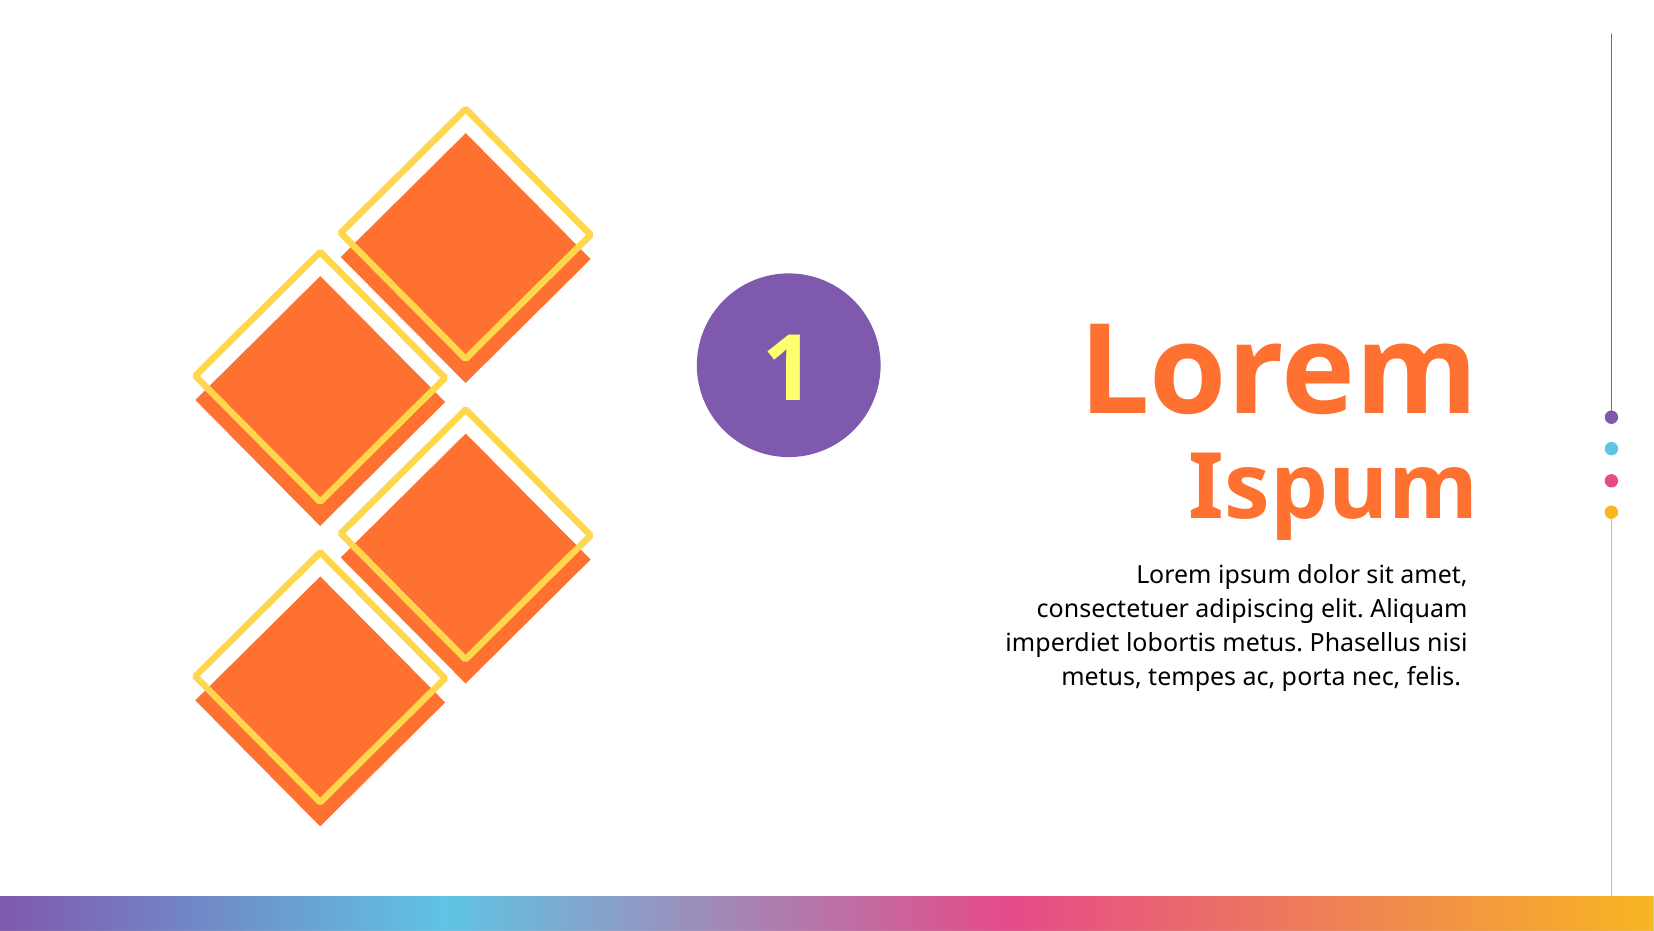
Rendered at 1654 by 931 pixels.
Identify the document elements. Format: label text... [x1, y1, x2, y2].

title Ispum [1041, 417, 1479, 549]
text_box 1 [696, 273, 840, 458]
picture [0, 896, 1654, 931]
title Lorem [840, 280, 1479, 451]
title Lorem ipsum dolor sit amet, consectetuer adipiscing elit. Aliquam imperdiet lobortis metus. Phasellus nisi metus, tempes ac, porta nec, felis. [982, 519, 1469, 696]
